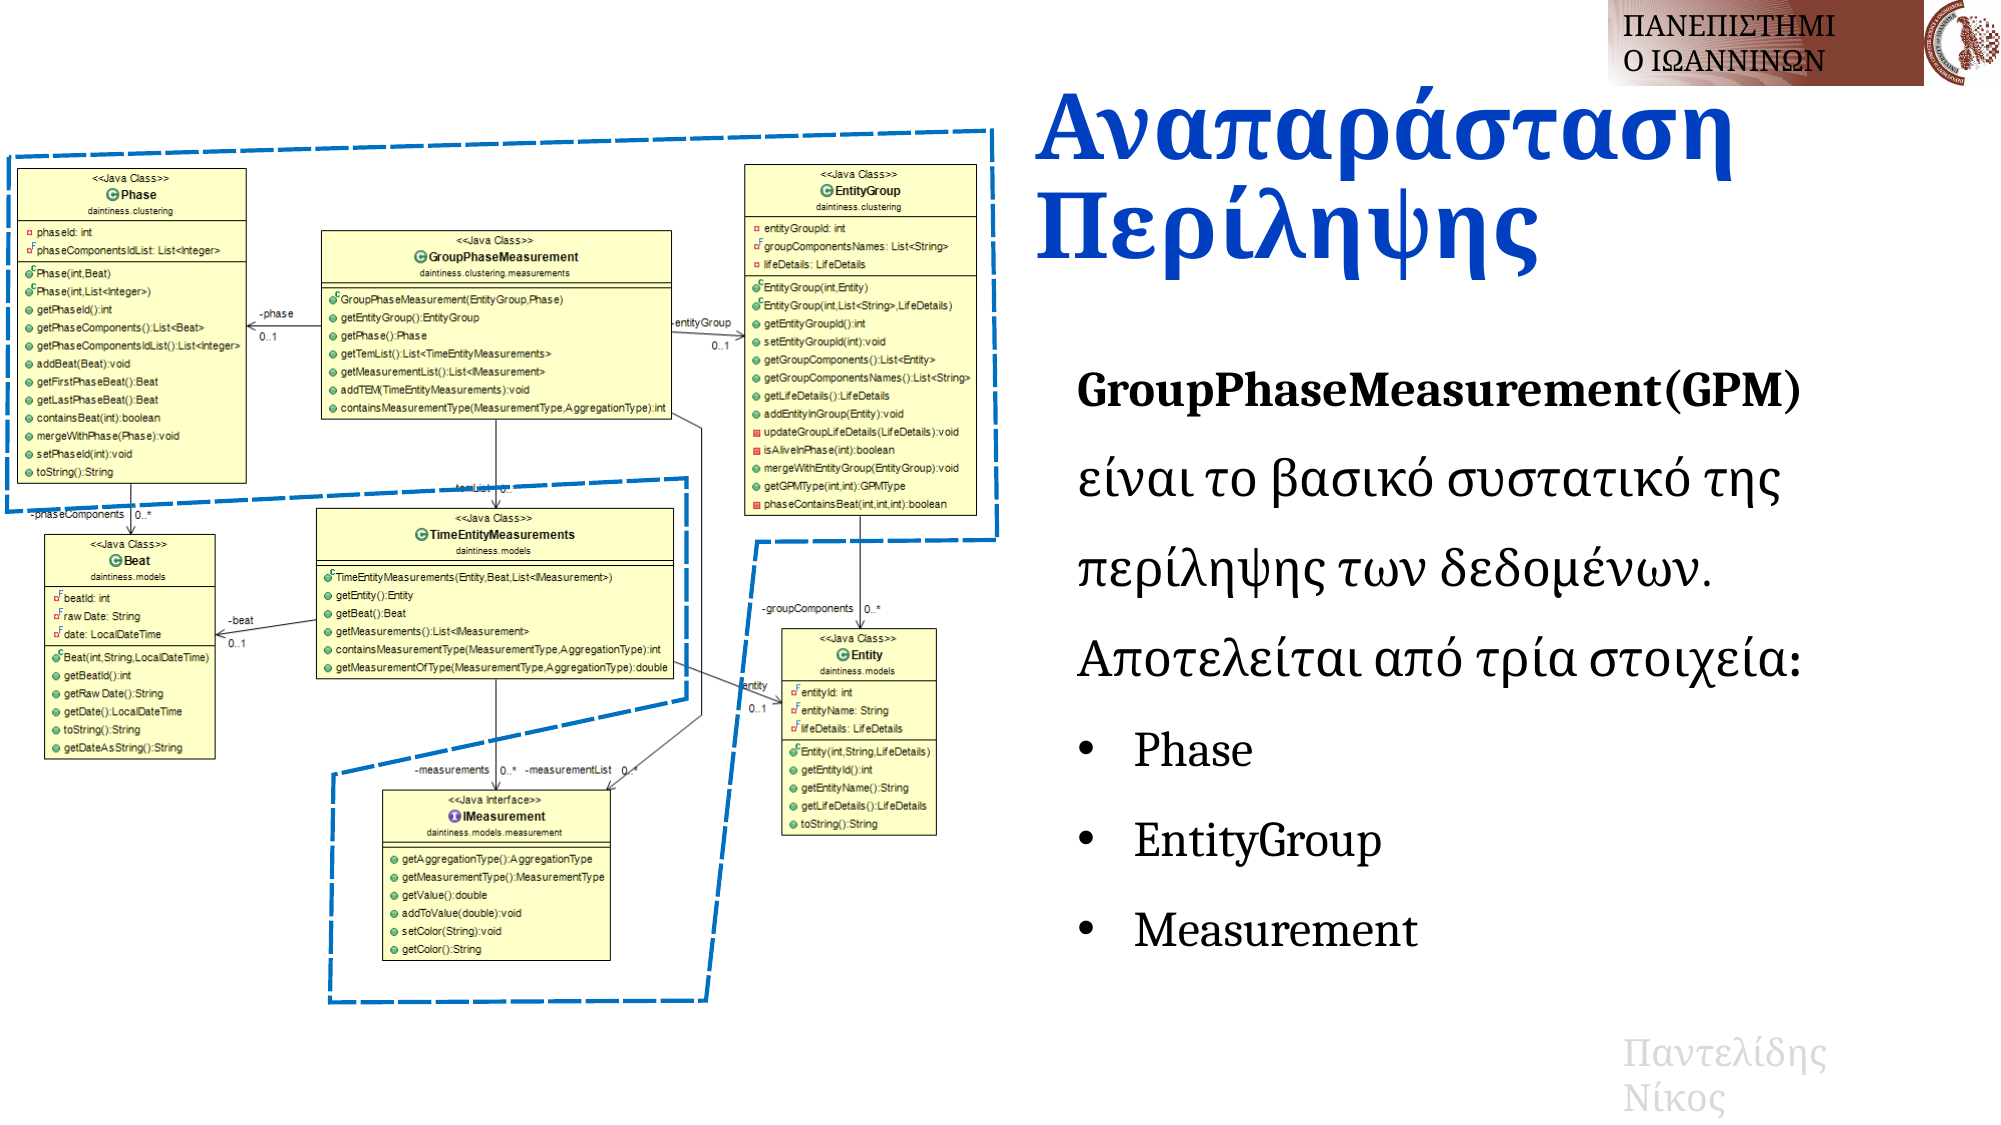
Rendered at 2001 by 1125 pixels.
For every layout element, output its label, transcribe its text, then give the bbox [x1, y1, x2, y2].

picture [14, 161, 980, 964]
text_box GroupPhaseMeasurement(GPM) είναι το βασικό συστατικό της περίληψης των δεδομένων. Αποτελείται από τρία στοιχεία: Phase EntityGroup Measurement [1062, 319, 1904, 1051]
text_box Αναπαράσταση Περίληψης [1020, 72, 1862, 308]
